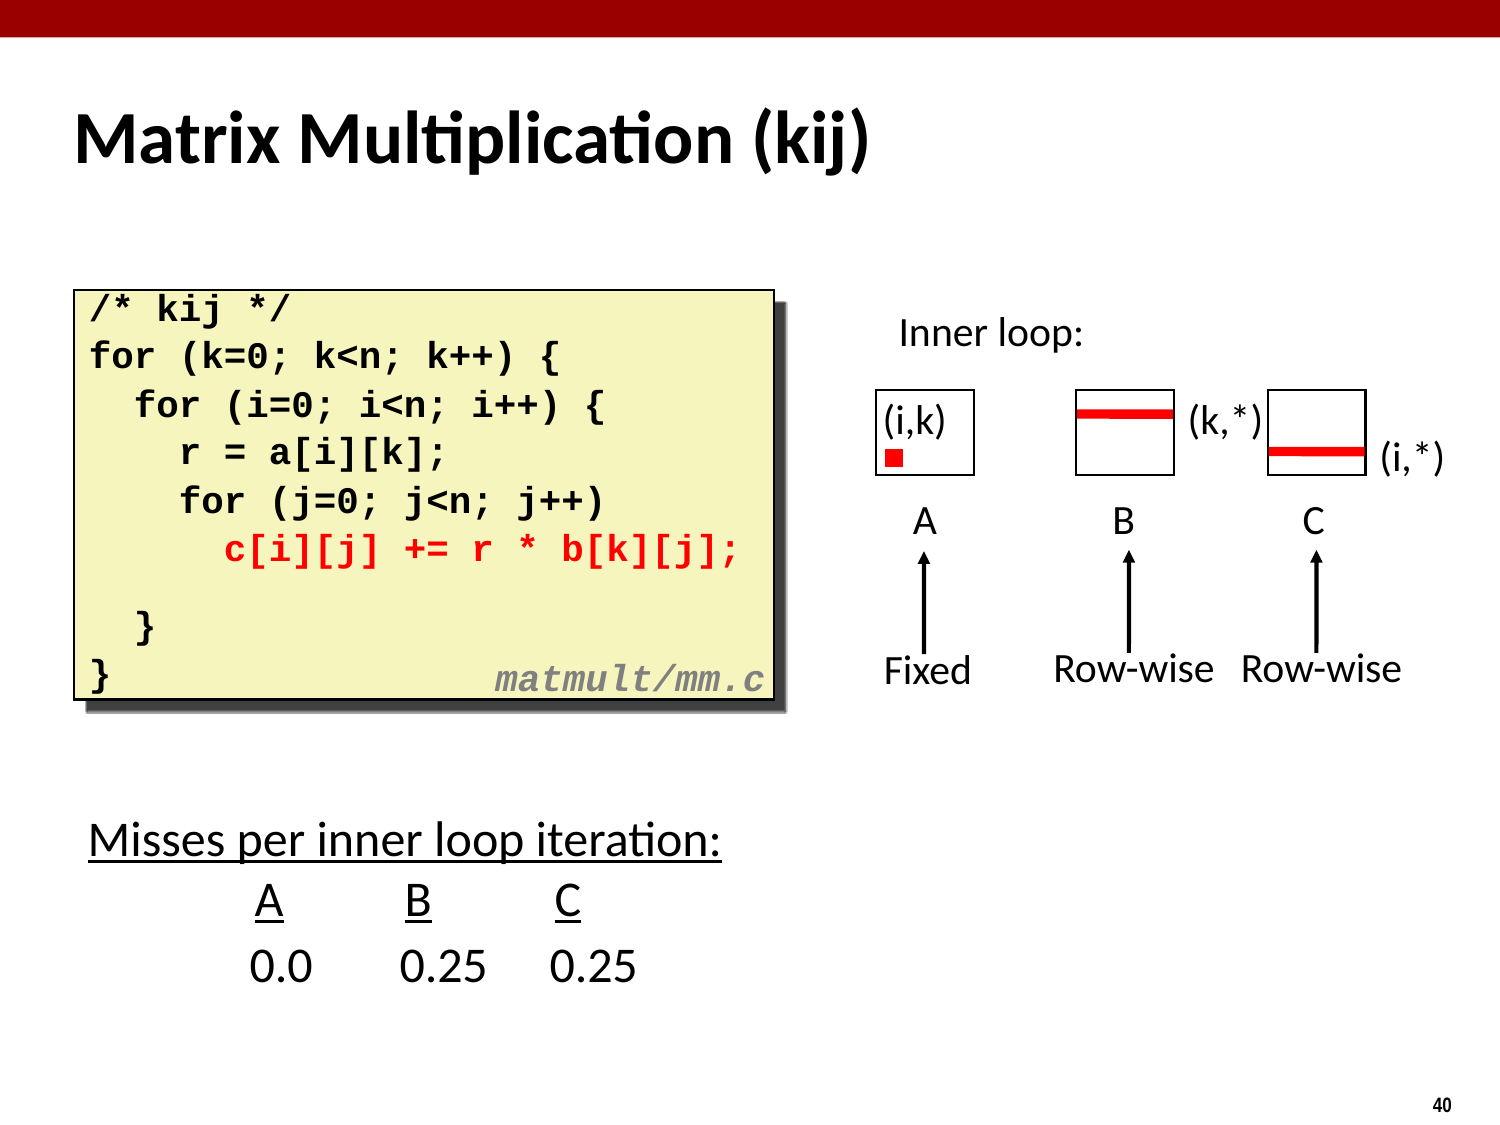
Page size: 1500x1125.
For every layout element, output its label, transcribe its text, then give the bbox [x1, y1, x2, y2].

text_box (i,*) [1364, 422, 1461, 488]
text_box [1267, 451, 1364, 476]
text_box (k,*) [1172, 385, 1279, 451]
title Matrix Multiplication (kij) [58, 71, 1304, 197]
text_box Row-wise [1225, 633, 1418, 699]
text_box Misses per inner loop iteration: A B C [72, 798, 888, 924]
text_box Inner loop: [883, 297, 1100, 363]
text_box [1075, 390, 1174, 476]
text_box 0.0 0.25 0.25 [67, 924, 900, 1025]
text_box [1279, 390, 1366, 446]
text_box /* kij */ for (k=0; k<n; k++) { for (i=0; i<n; i++) { r = a[i][k]; for (j=0; j<n; j++) c[i][j] += r * b[k][j]; } } [74, 290, 774, 700]
text_box Fixed [868, 635, 988, 700]
text_box (i,k) [867, 385, 963, 451]
text_box [875, 390, 974, 476]
text_box B [1097, 485, 1151, 551]
text_box matmult/mm.c [480, 649, 781, 708]
text_box C [1287, 485, 1340, 551]
text_box A [898, 485, 953, 551]
text_box Row-wise [1038, 633, 1225, 699]
